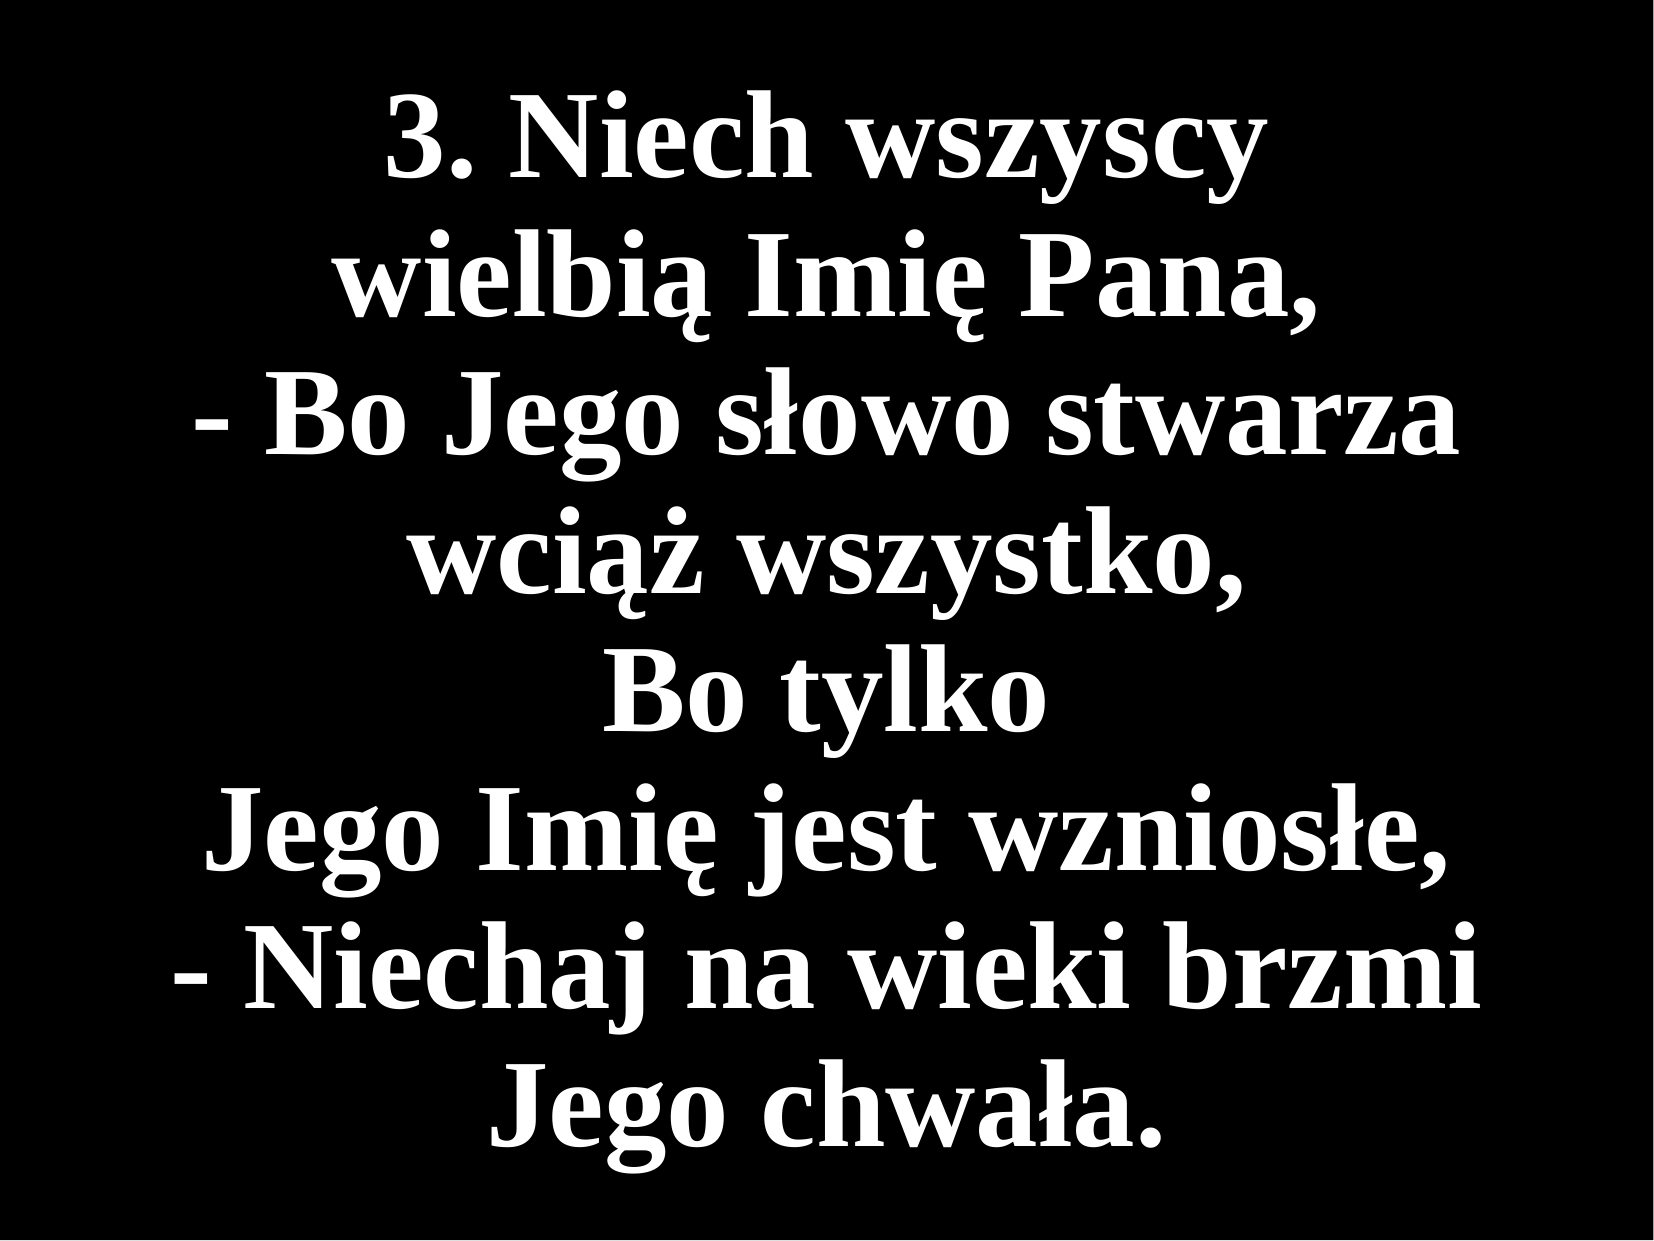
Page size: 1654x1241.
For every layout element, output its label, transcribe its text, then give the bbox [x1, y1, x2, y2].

title 3. Niech wszyscy wielbią Imię Pana, - Bo Jego słowo stwarza wciąż wszystko, Bo tylko Jego Imię jest wzniosłe, - Niechaj na wieki brzmi Jego chwała. [0, 0, 1654, 1241]
